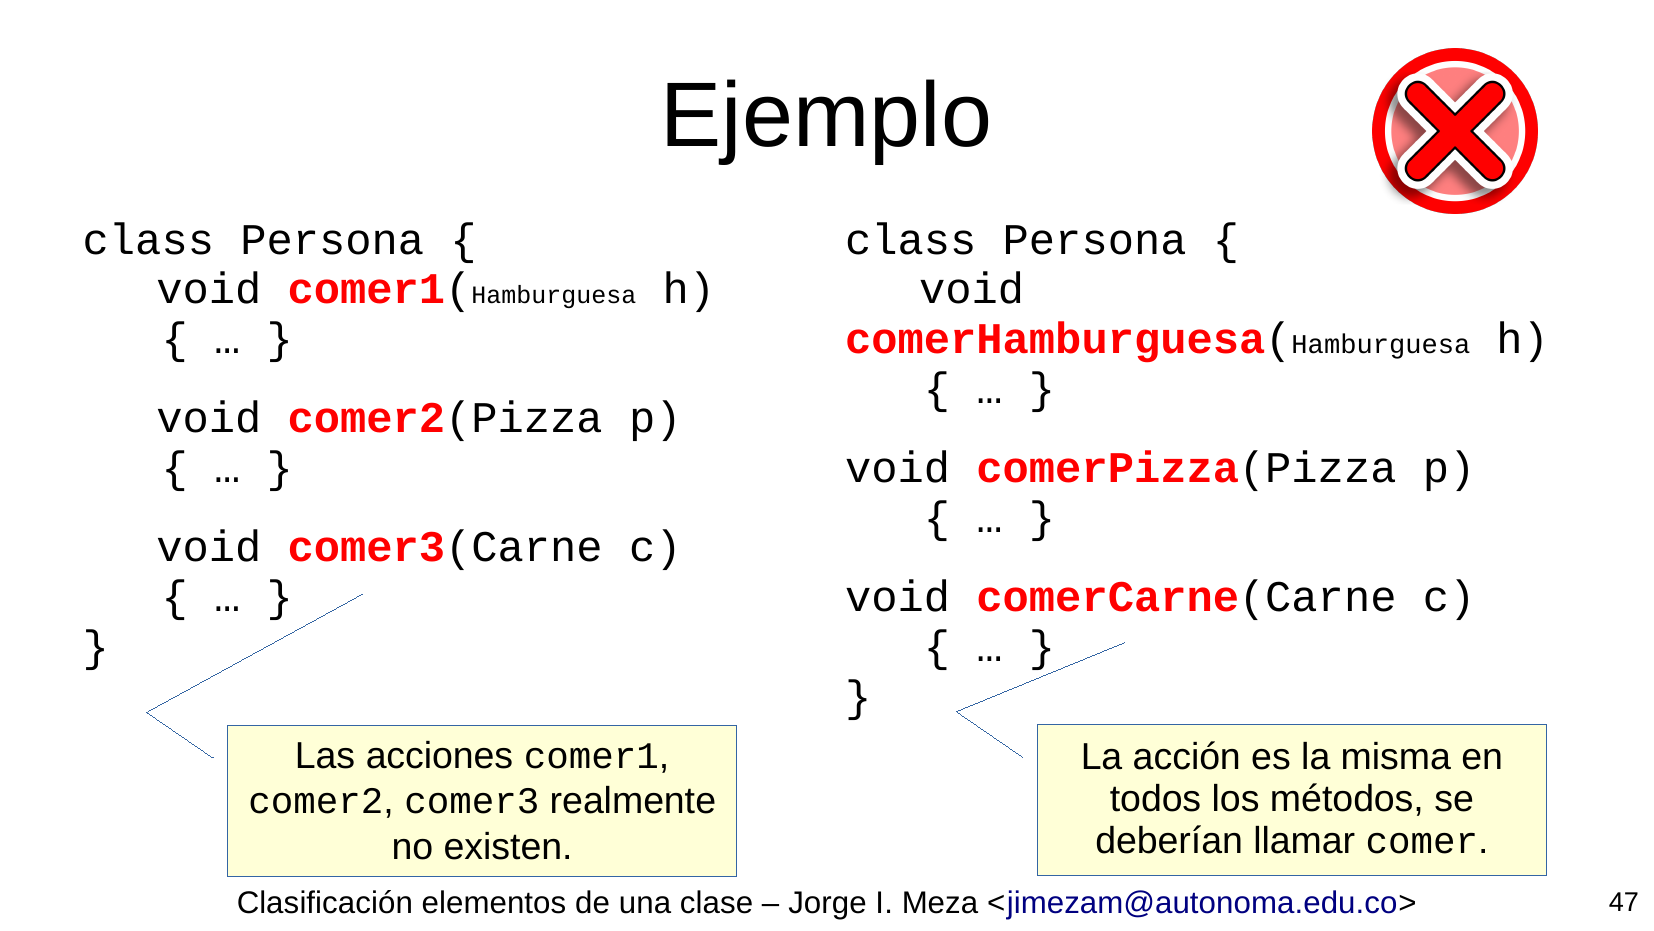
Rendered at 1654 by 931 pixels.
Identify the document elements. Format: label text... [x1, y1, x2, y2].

list class Persona { void comer1(Hamburguesa h) { … } void comer2(Pizza p) { … } void comer3(Carne c) { … } } [82, 217, 809, 879]
text_box La acción es la misma en todos los métodos, se deberían llamar comer. [1038, 724, 1546, 876]
text_box Las acciones comer1, comer2, comer3 realmente no existen. [228, 725, 736, 877]
list class Persona { void comerHamburguesa(Hamburguesa h) { … } void comerPizza(Pizza p) { … } void comerCarne(Carne c) { … } } [845, 217, 1572, 879]
picture [1372, 48, 1538, 214]
title Ejemplo [82, 37, 1571, 193]
